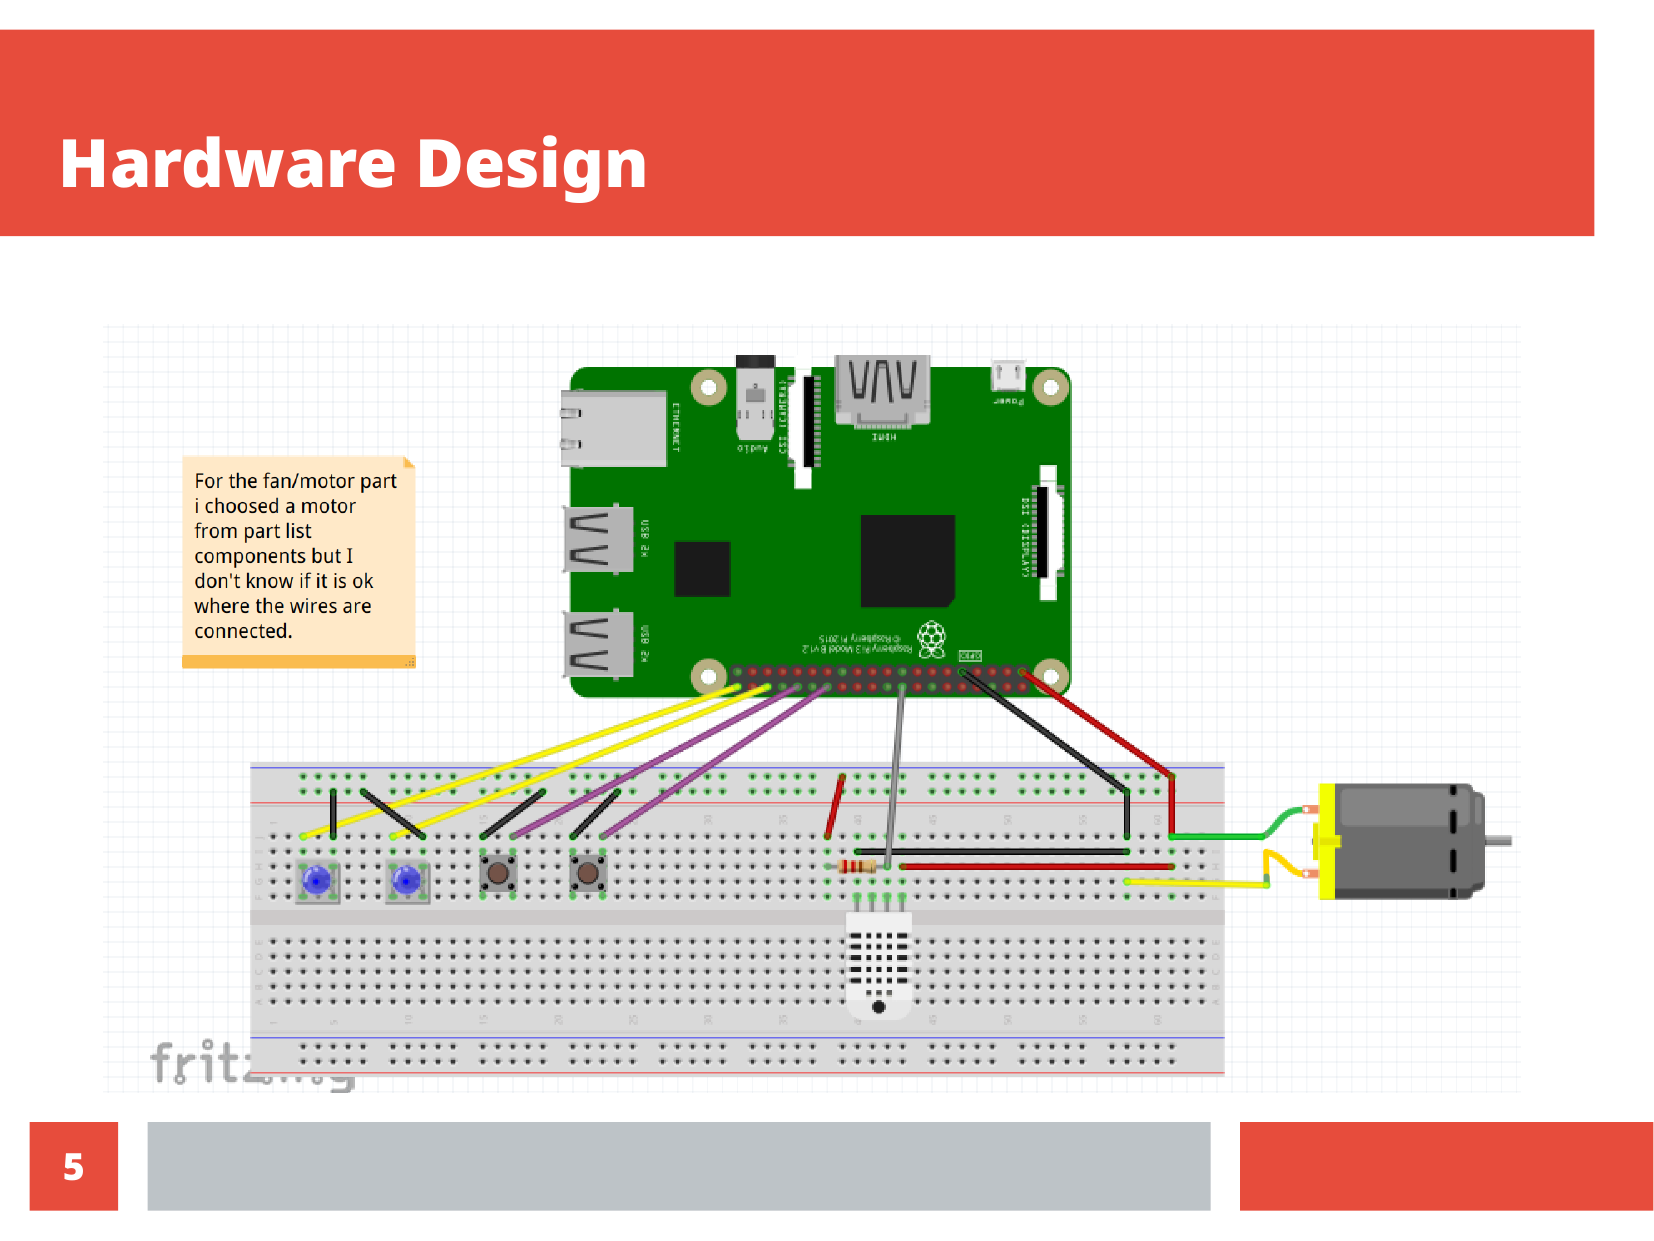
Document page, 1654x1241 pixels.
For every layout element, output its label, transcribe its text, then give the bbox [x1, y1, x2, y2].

picture [103, 324, 1521, 1093]
title Hardware Design [59, 59, 1595, 207]
